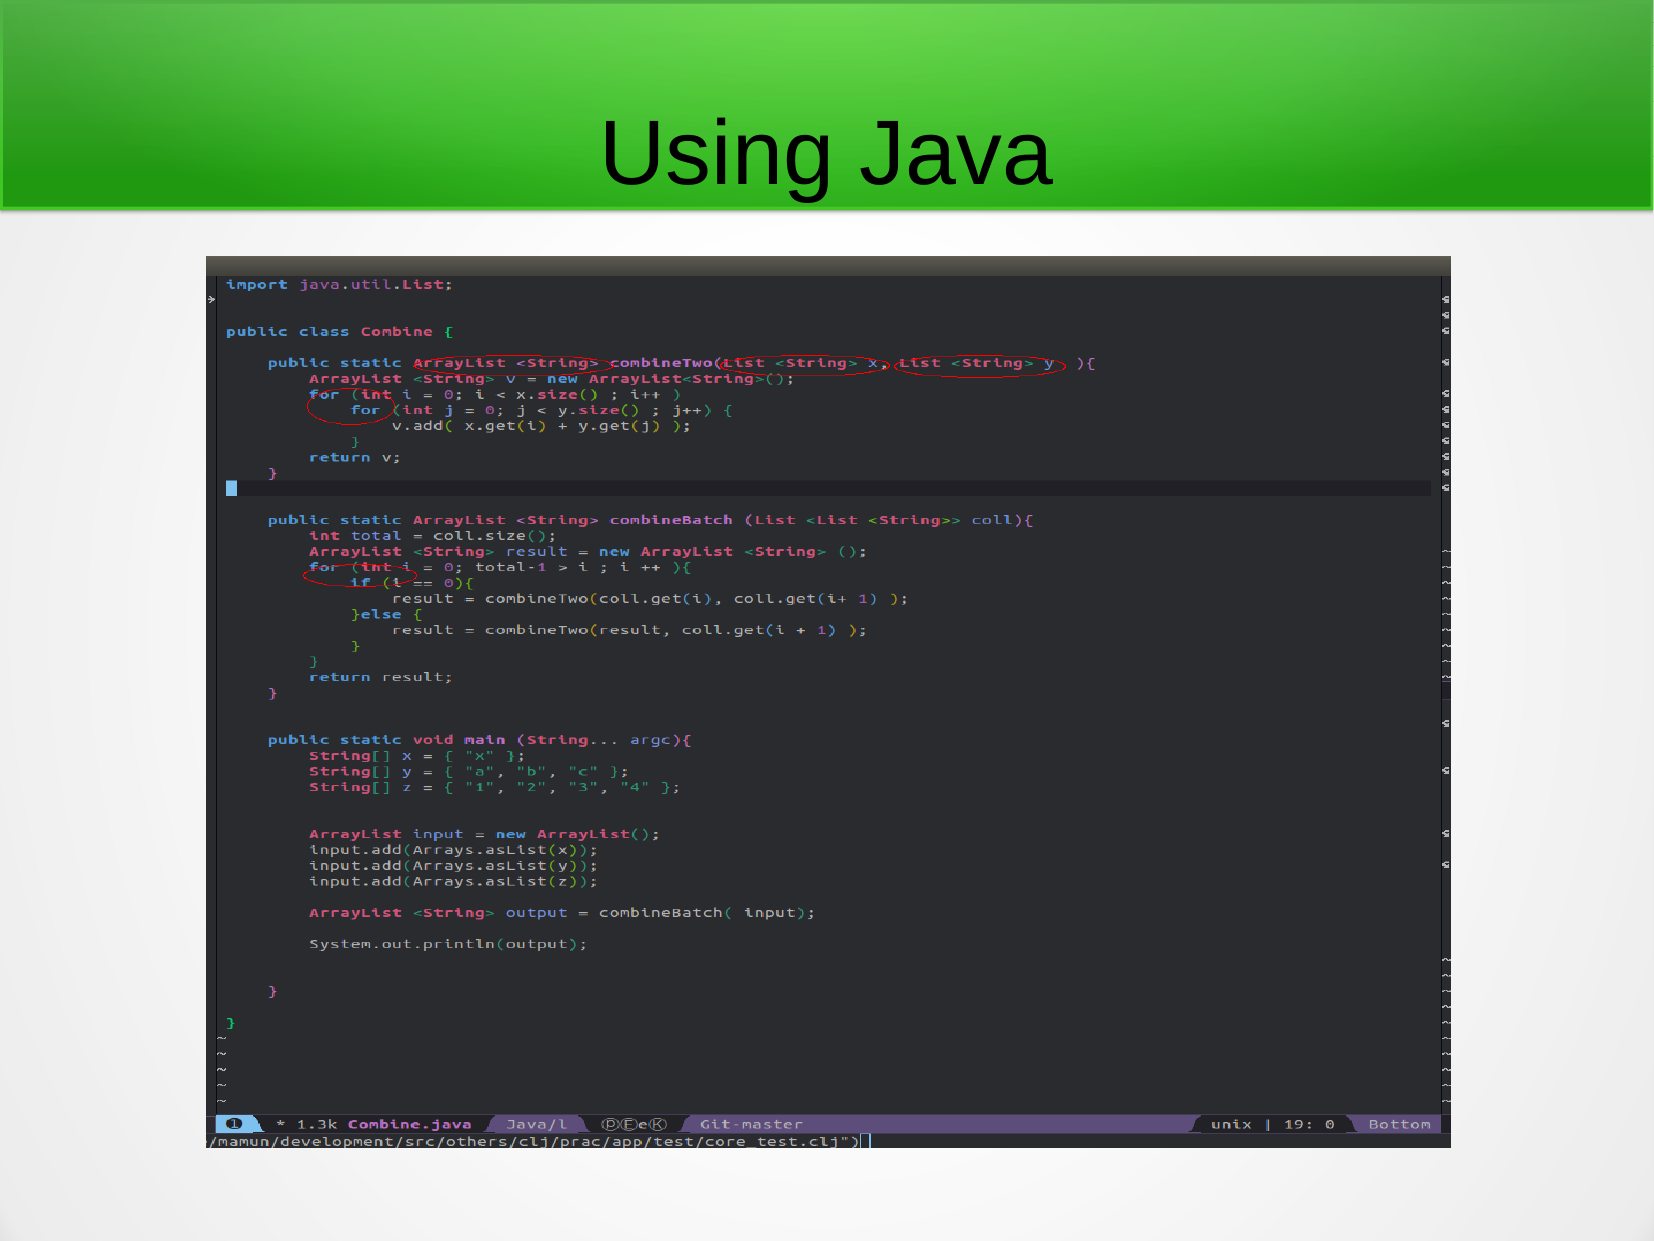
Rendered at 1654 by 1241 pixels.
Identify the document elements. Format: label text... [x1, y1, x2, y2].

title Using Java [82, 49, 1571, 257]
picture [206, 256, 1451, 1148]
